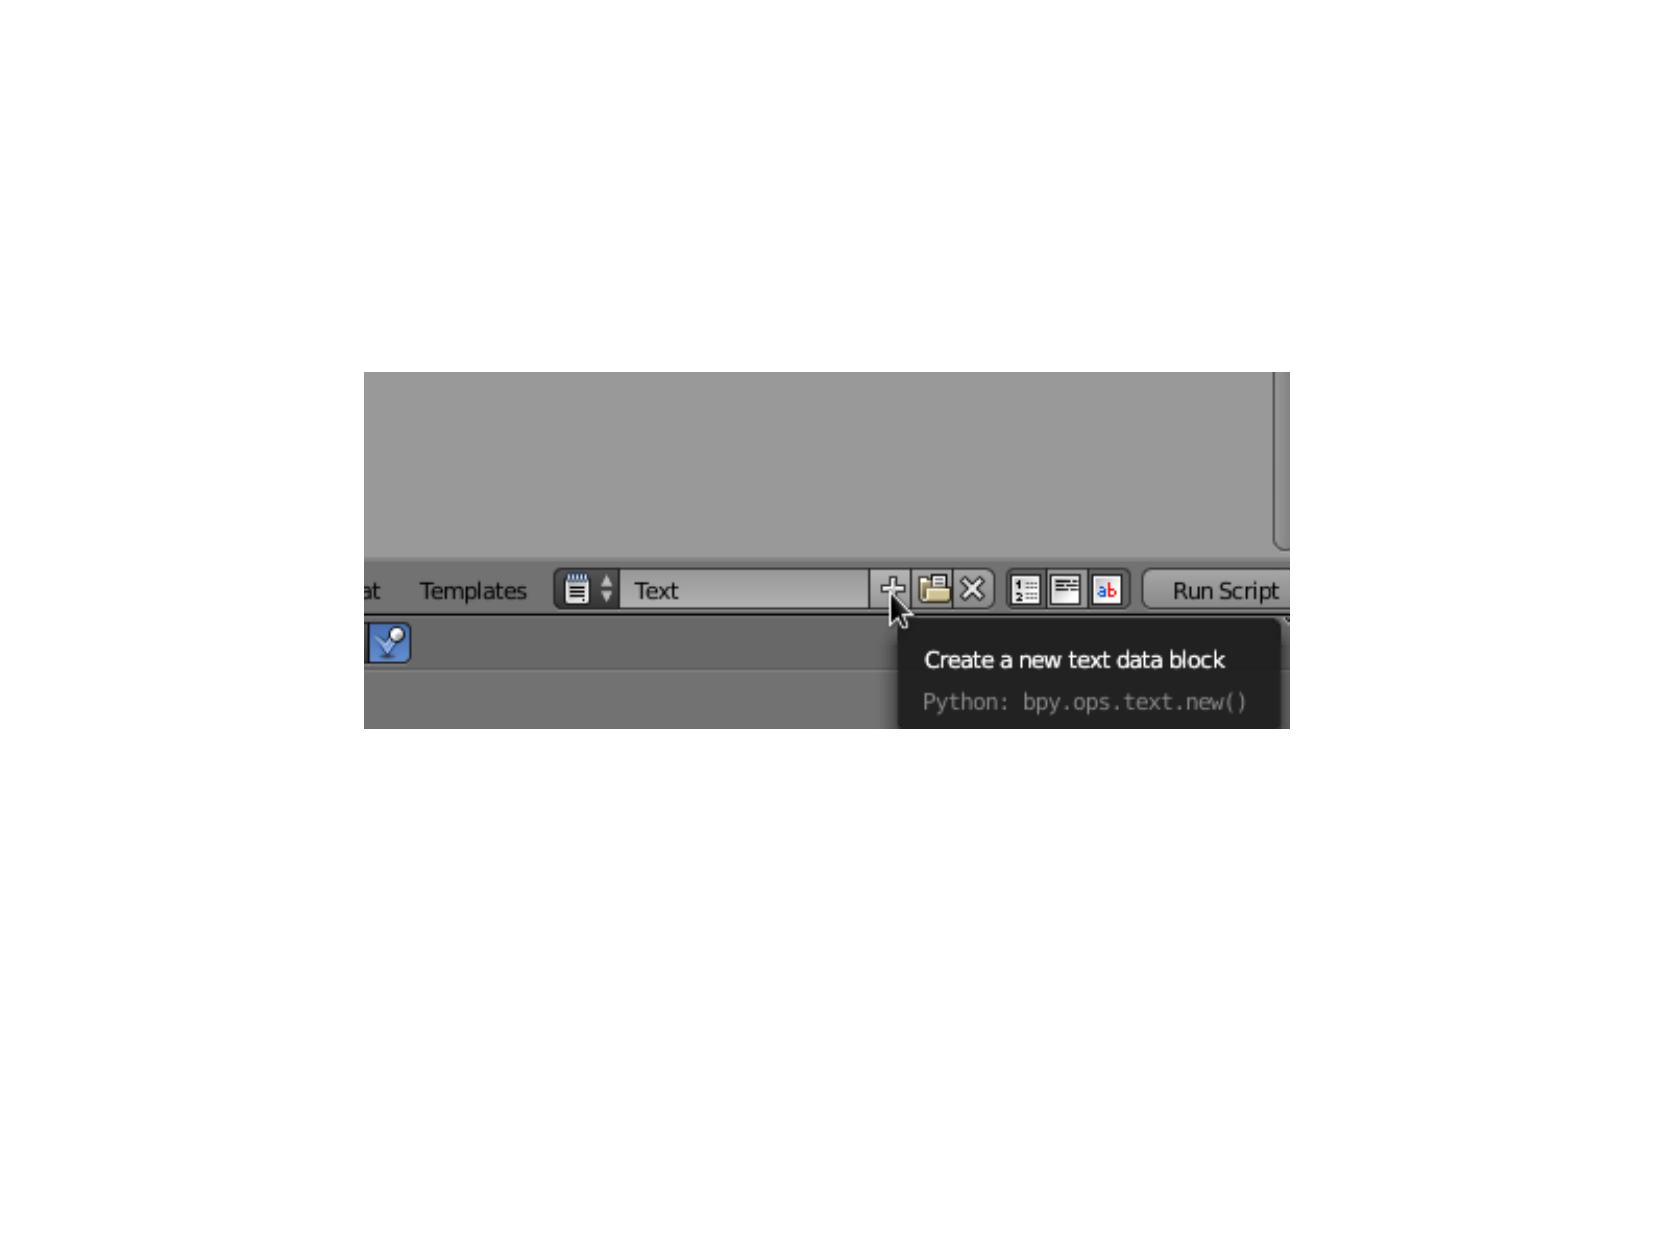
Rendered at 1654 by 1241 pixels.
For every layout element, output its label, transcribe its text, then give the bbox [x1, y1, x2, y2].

subtitle <NewText> [82, 49, 1571, 1010]
picture [364, 372, 1290, 729]
